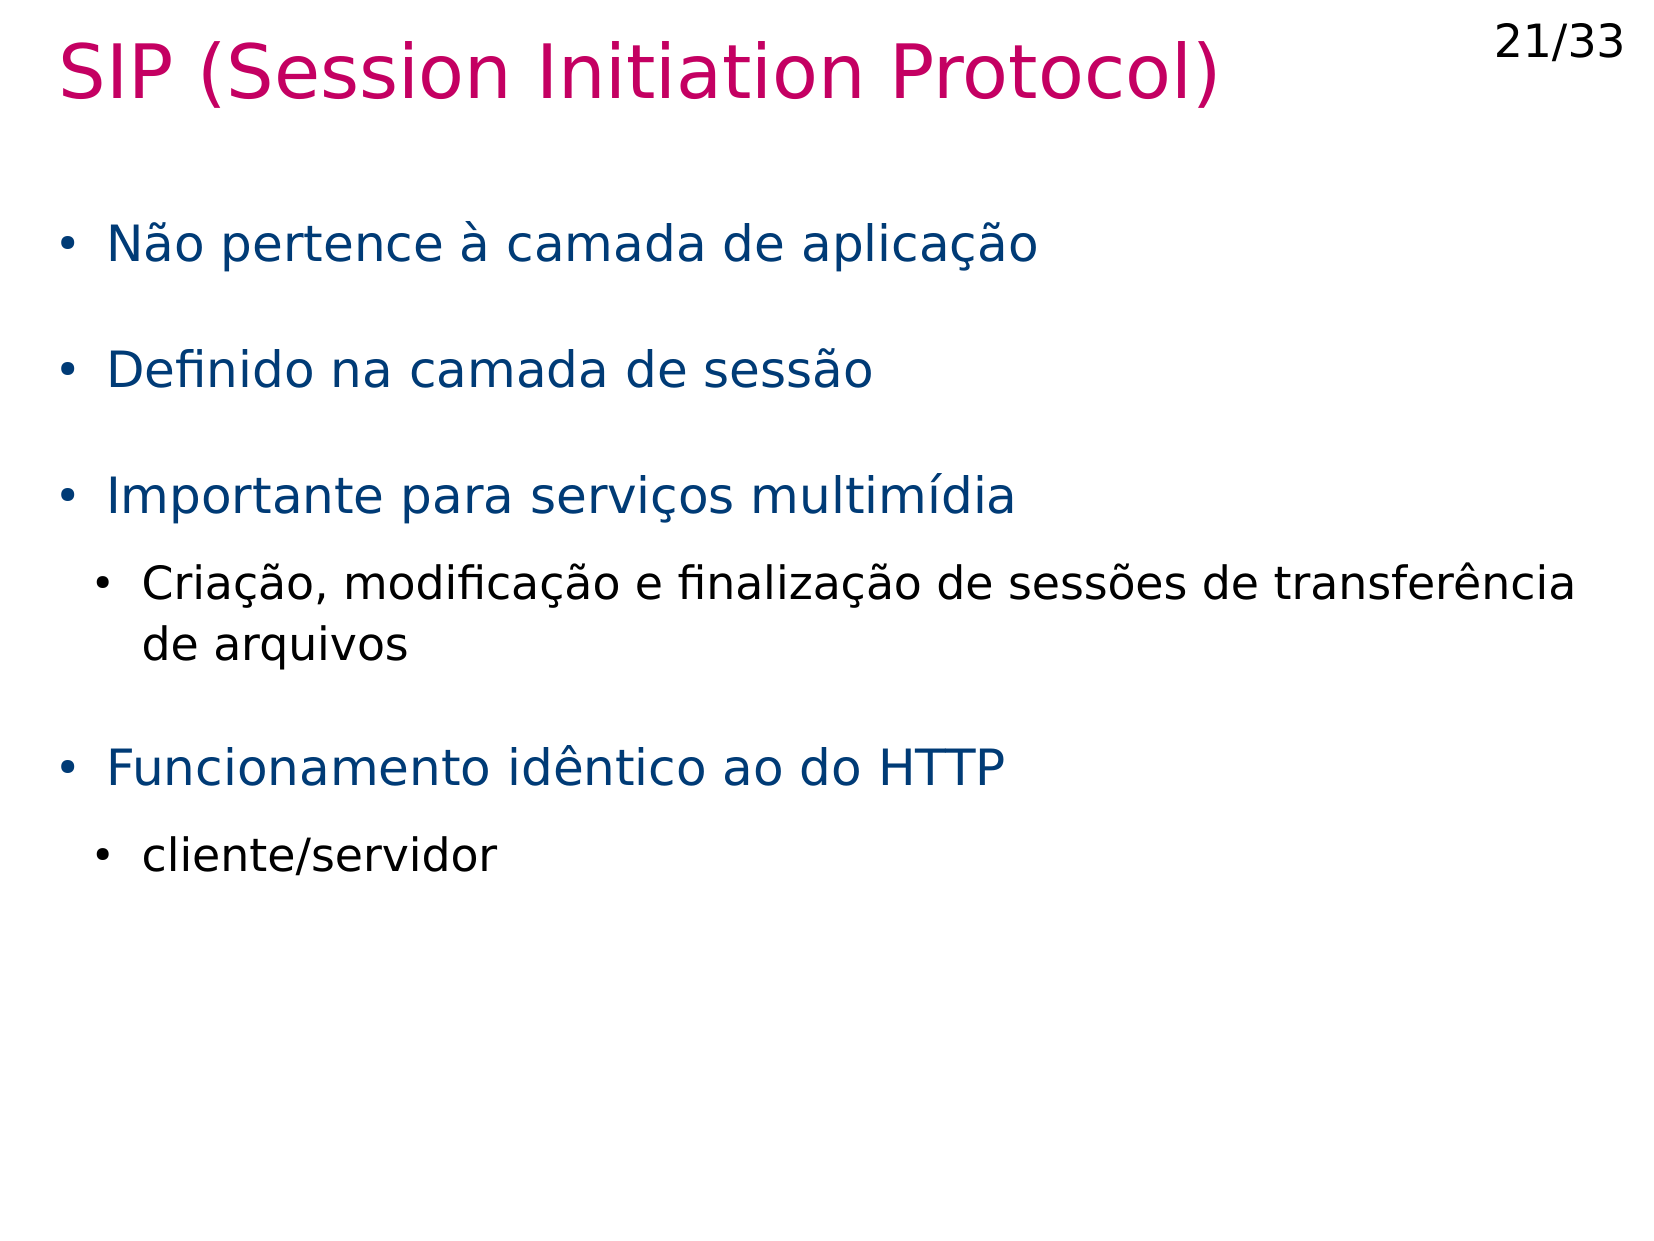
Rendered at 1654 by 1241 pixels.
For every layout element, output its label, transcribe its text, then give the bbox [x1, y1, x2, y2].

list Não pertence à camada de aplicação Definido na camada de sessão Importante para serviços multimídia Criação, modificação e finalização de sessões de transferência de arquivos Funcionamento idêntico ao do HTTP cliente/servidor [59, 206, 1625, 1211]
title SIP (Session Initiation Protocol) [59, 29, 1625, 148]
